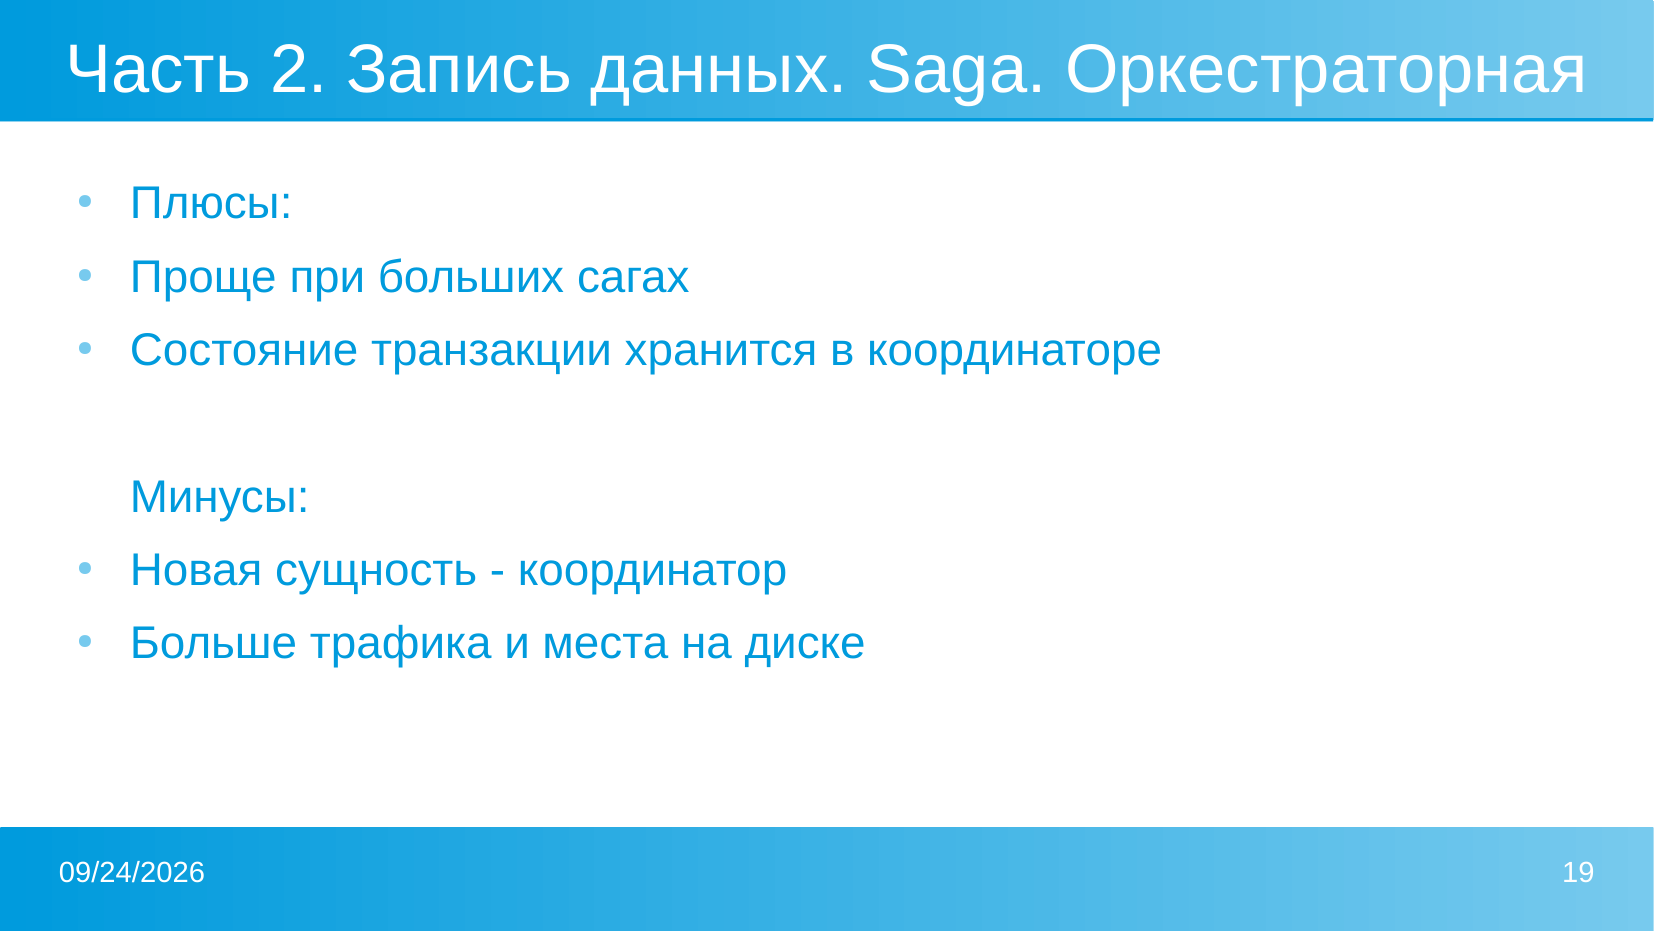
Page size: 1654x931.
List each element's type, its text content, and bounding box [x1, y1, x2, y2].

title Часть 2. Запись данных. Saga. Оркестраторная [59, 29, 1595, 108]
list Плюсы: Проще при больших сагах Состояние транзакции хранится в координаторе Минусы: Новая сущность - координатор Больше трафика и места на диске [59, 177, 1595, 768]
